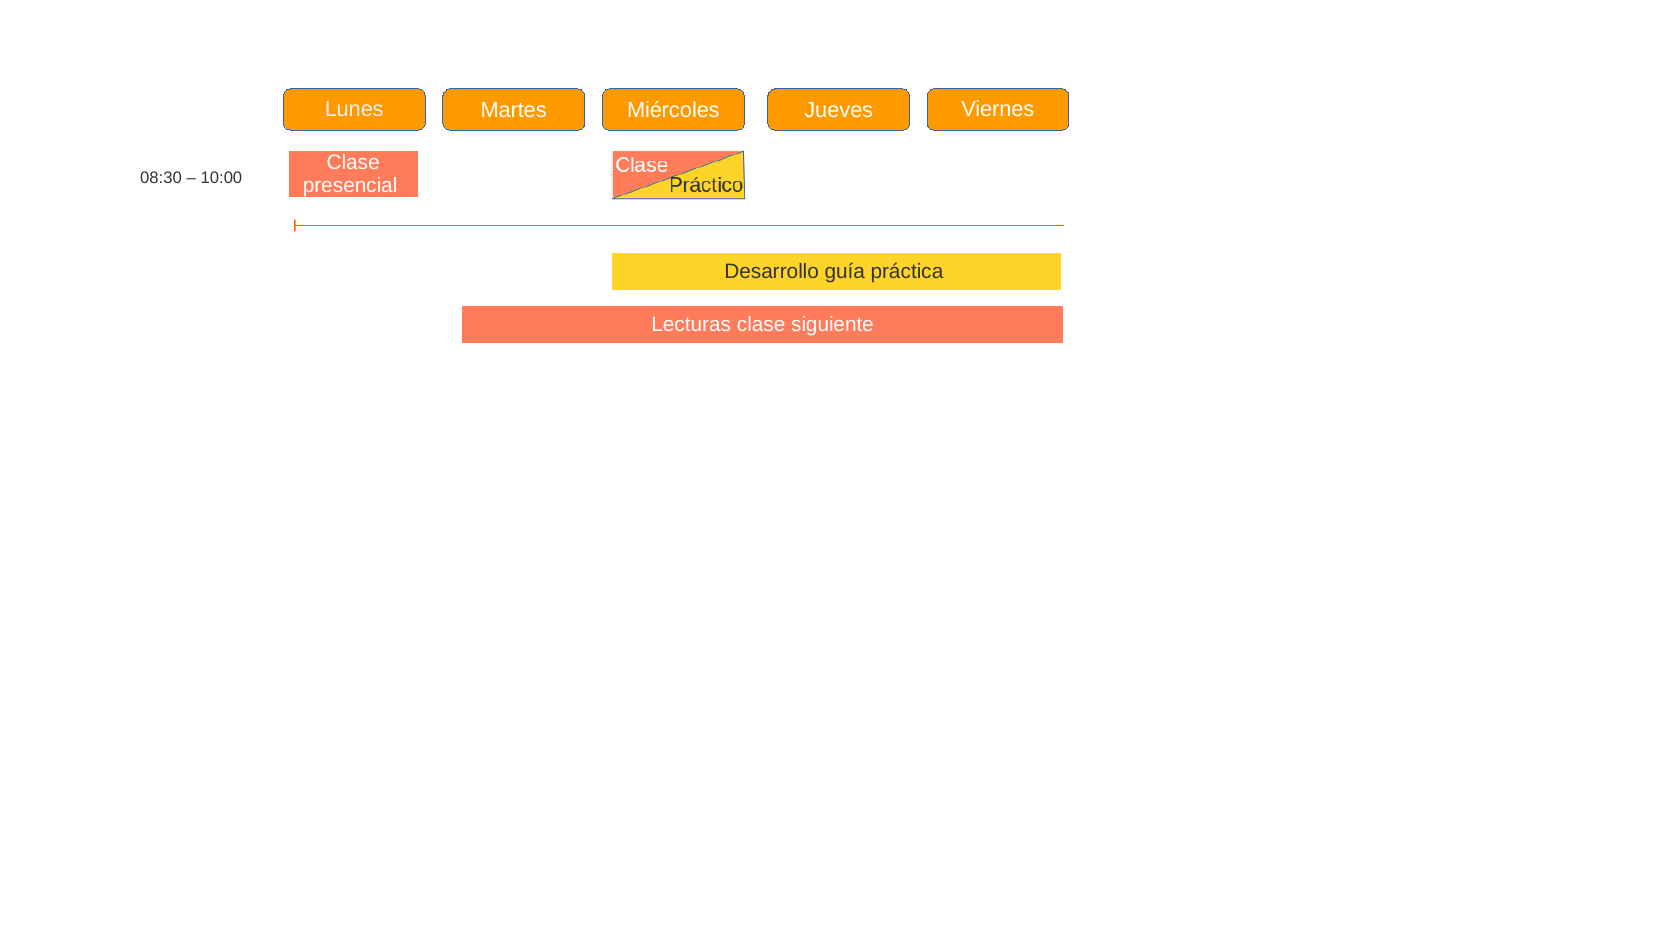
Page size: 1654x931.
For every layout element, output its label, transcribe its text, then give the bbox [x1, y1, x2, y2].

text_box Jueves [767, 88, 910, 131]
text_box Miércoles [602, 88, 745, 131]
text_box Martes [442, 88, 585, 131]
text_box Viernes [927, 88, 1069, 131]
text_box Clase presencial [288, 150, 419, 198]
text_box Lunes [283, 88, 426, 131]
text_box Lecturas clase siguiente [461, 305, 1064, 344]
picture [609, 148, 746, 201]
text_box 08:30 – 10:00 [106, 153, 277, 201]
